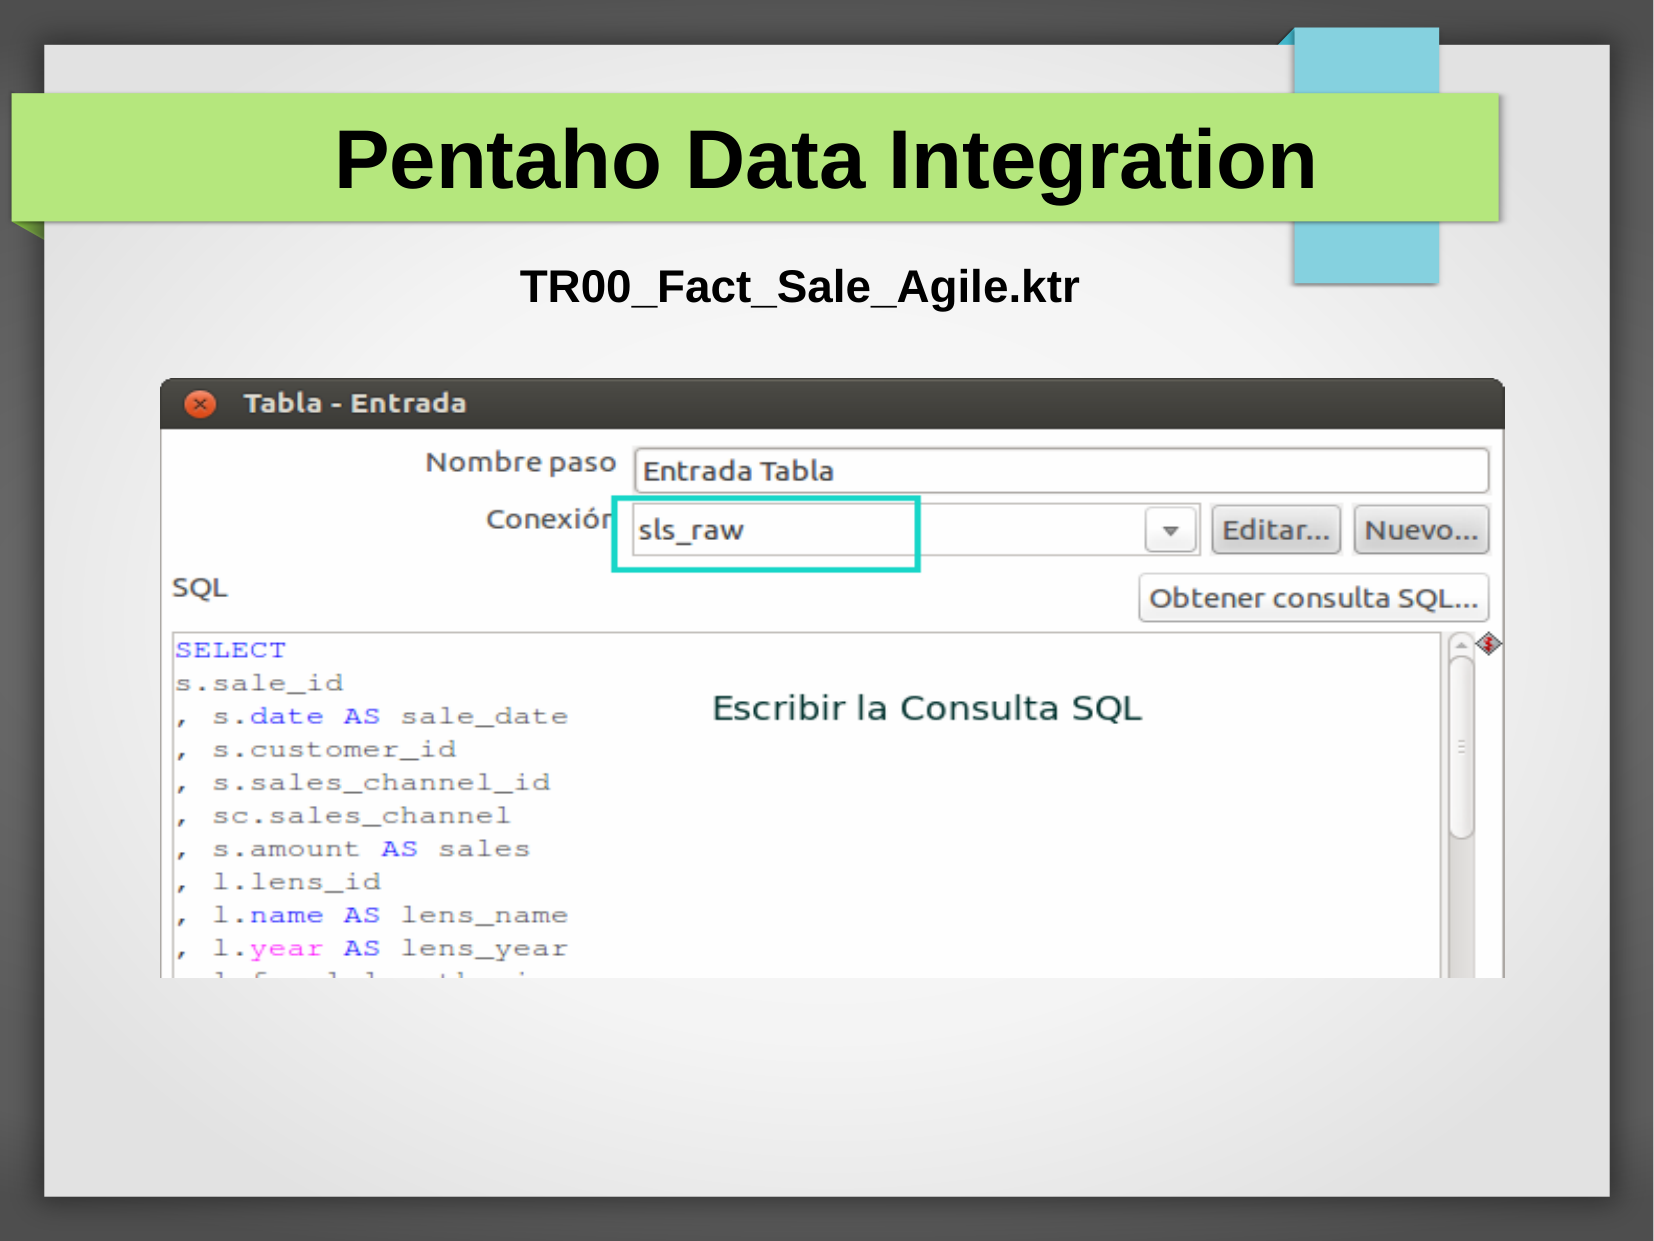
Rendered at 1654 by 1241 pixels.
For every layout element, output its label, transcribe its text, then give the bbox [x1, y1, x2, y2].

picture [0, 0, 1654, 1241]
text_box TR00_Fact_Sale_Agile.ktr [505, 253, 1095, 320]
title Pentaho Data Integration [70, 106, 1583, 213]
